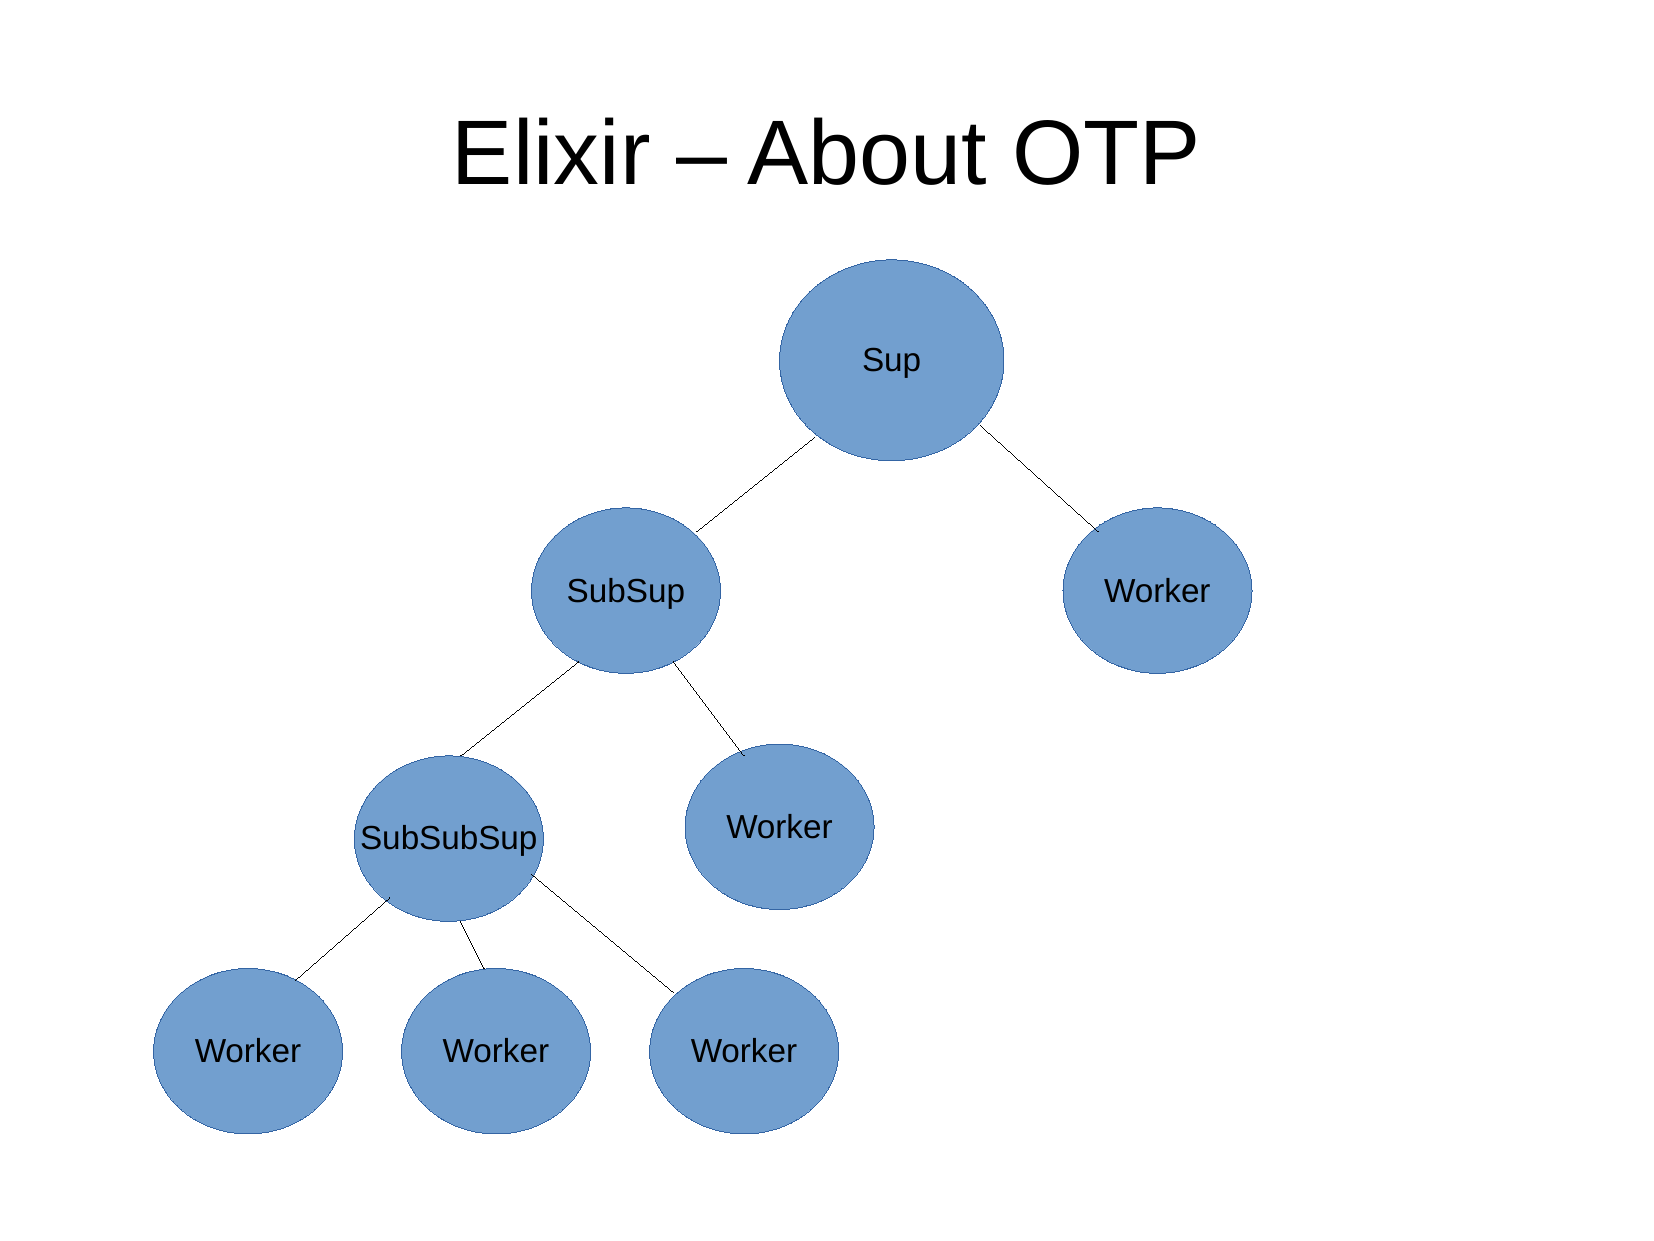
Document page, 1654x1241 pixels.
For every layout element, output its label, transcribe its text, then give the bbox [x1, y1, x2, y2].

text_box Sup [779, 259, 1004, 461]
text_box Worker [649, 968, 839, 1134]
text_box Worker [401, 968, 591, 1134]
title Elixir – About OTP [82, 49, 1571, 237]
text_box Worker [153, 968, 343, 1134]
text_box Worker [1062, 507, 1253, 674]
text_box SubSup [531, 507, 721, 674]
text_box Worker [685, 744, 875, 910]
list [82, 237, 1571, 957]
text_box SubSubSup [354, 755, 544, 922]
